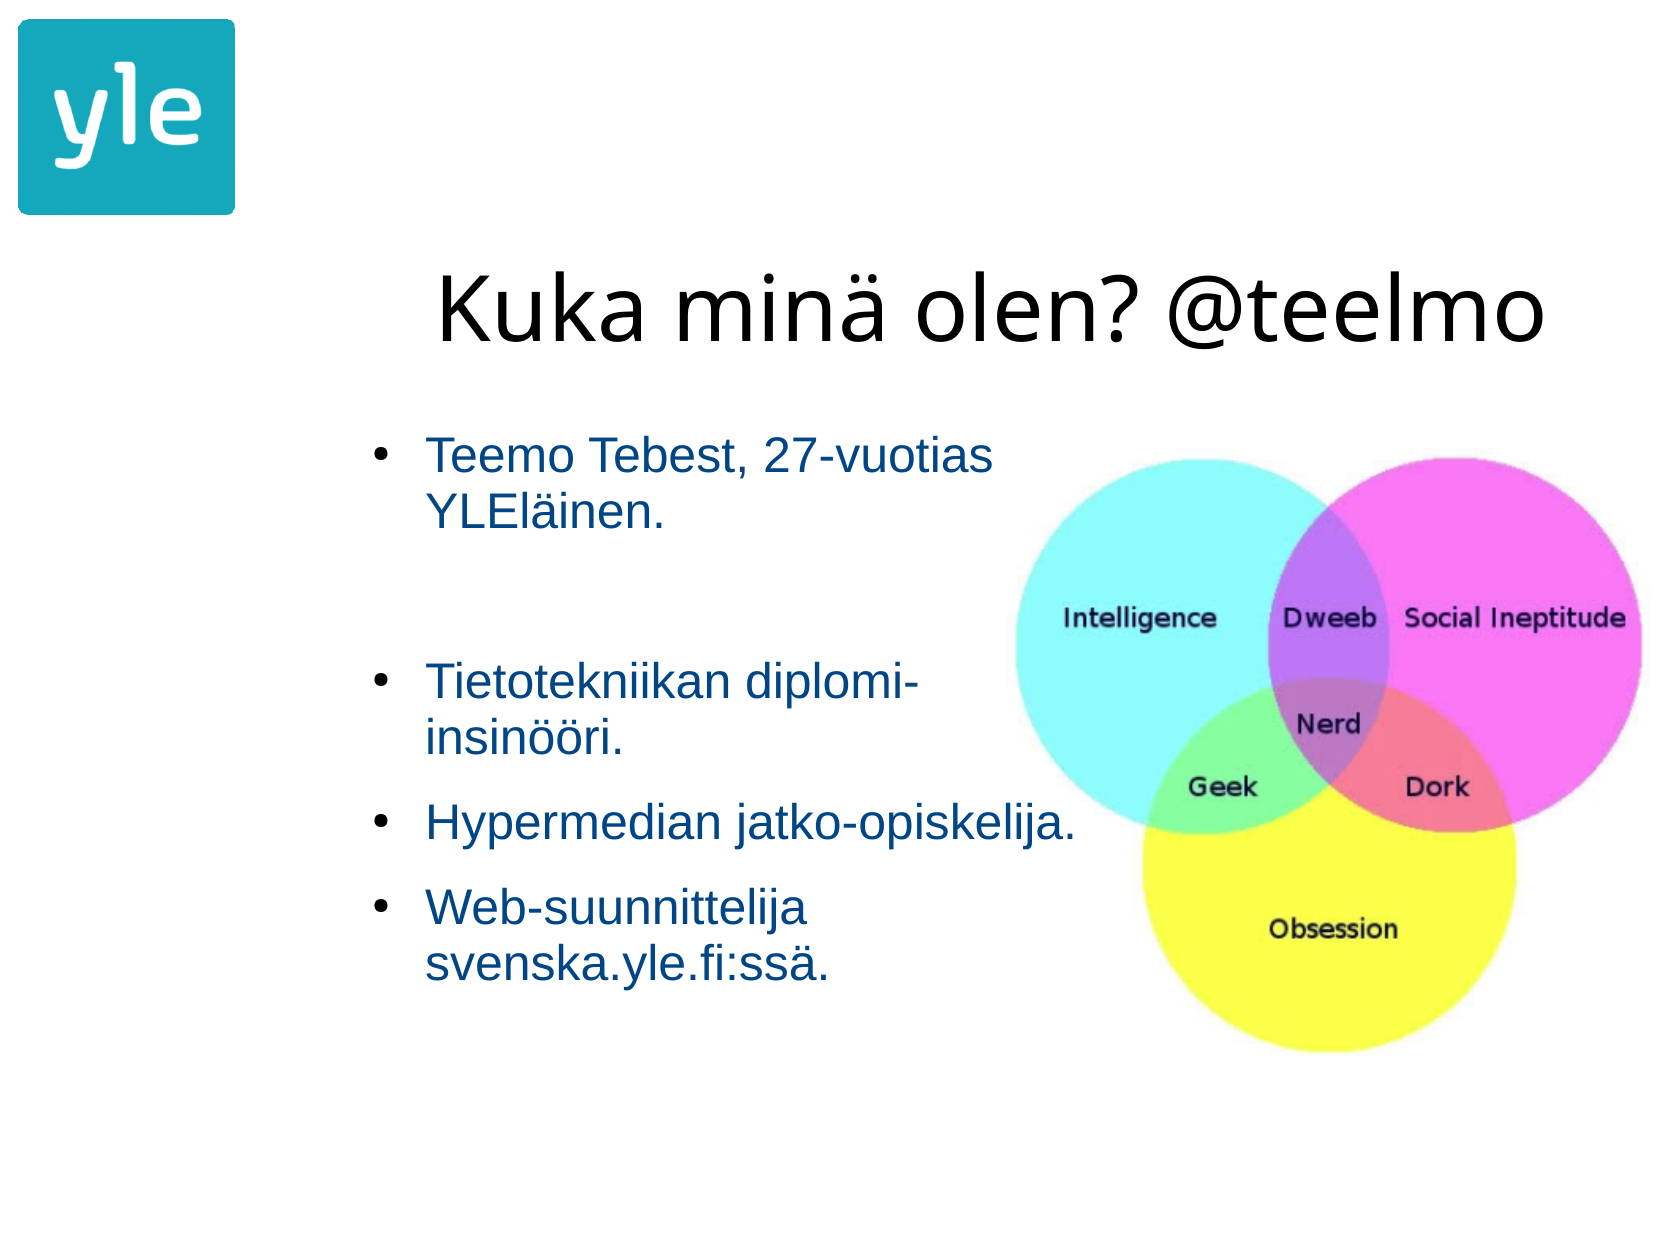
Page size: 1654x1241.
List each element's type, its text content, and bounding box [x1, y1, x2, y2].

list Teemo Tebest, 27-vuotias YLEläinen. Tietotekniikan diplomi-insinööri. Hypermedian jatko-opiskelija. Web-suunnittelija svenska.yle.fi:ssä. [354, 427, 1118, 1158]
picture [18, 19, 235, 215]
picture [1118, 448, 1654, 1056]
title Kuka minä olen? @teelmo [330, 254, 1654, 357]
